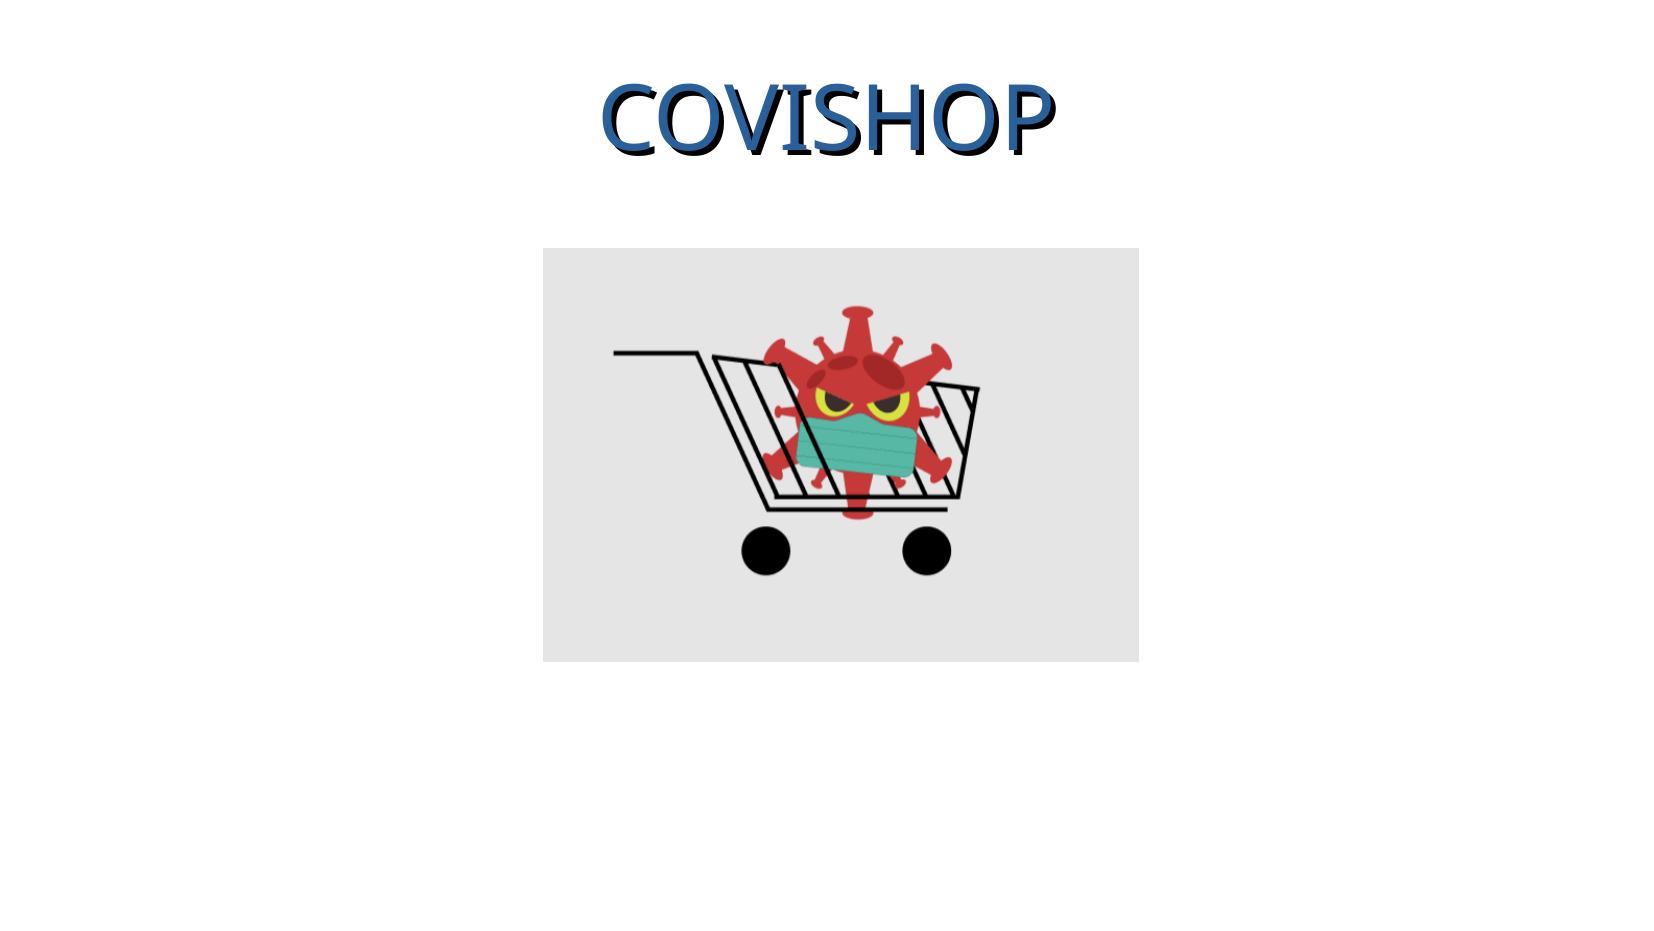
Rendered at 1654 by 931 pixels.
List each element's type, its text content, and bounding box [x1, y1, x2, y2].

picture [543, 248, 1139, 662]
title COVISHOP [82, 37, 1571, 193]
